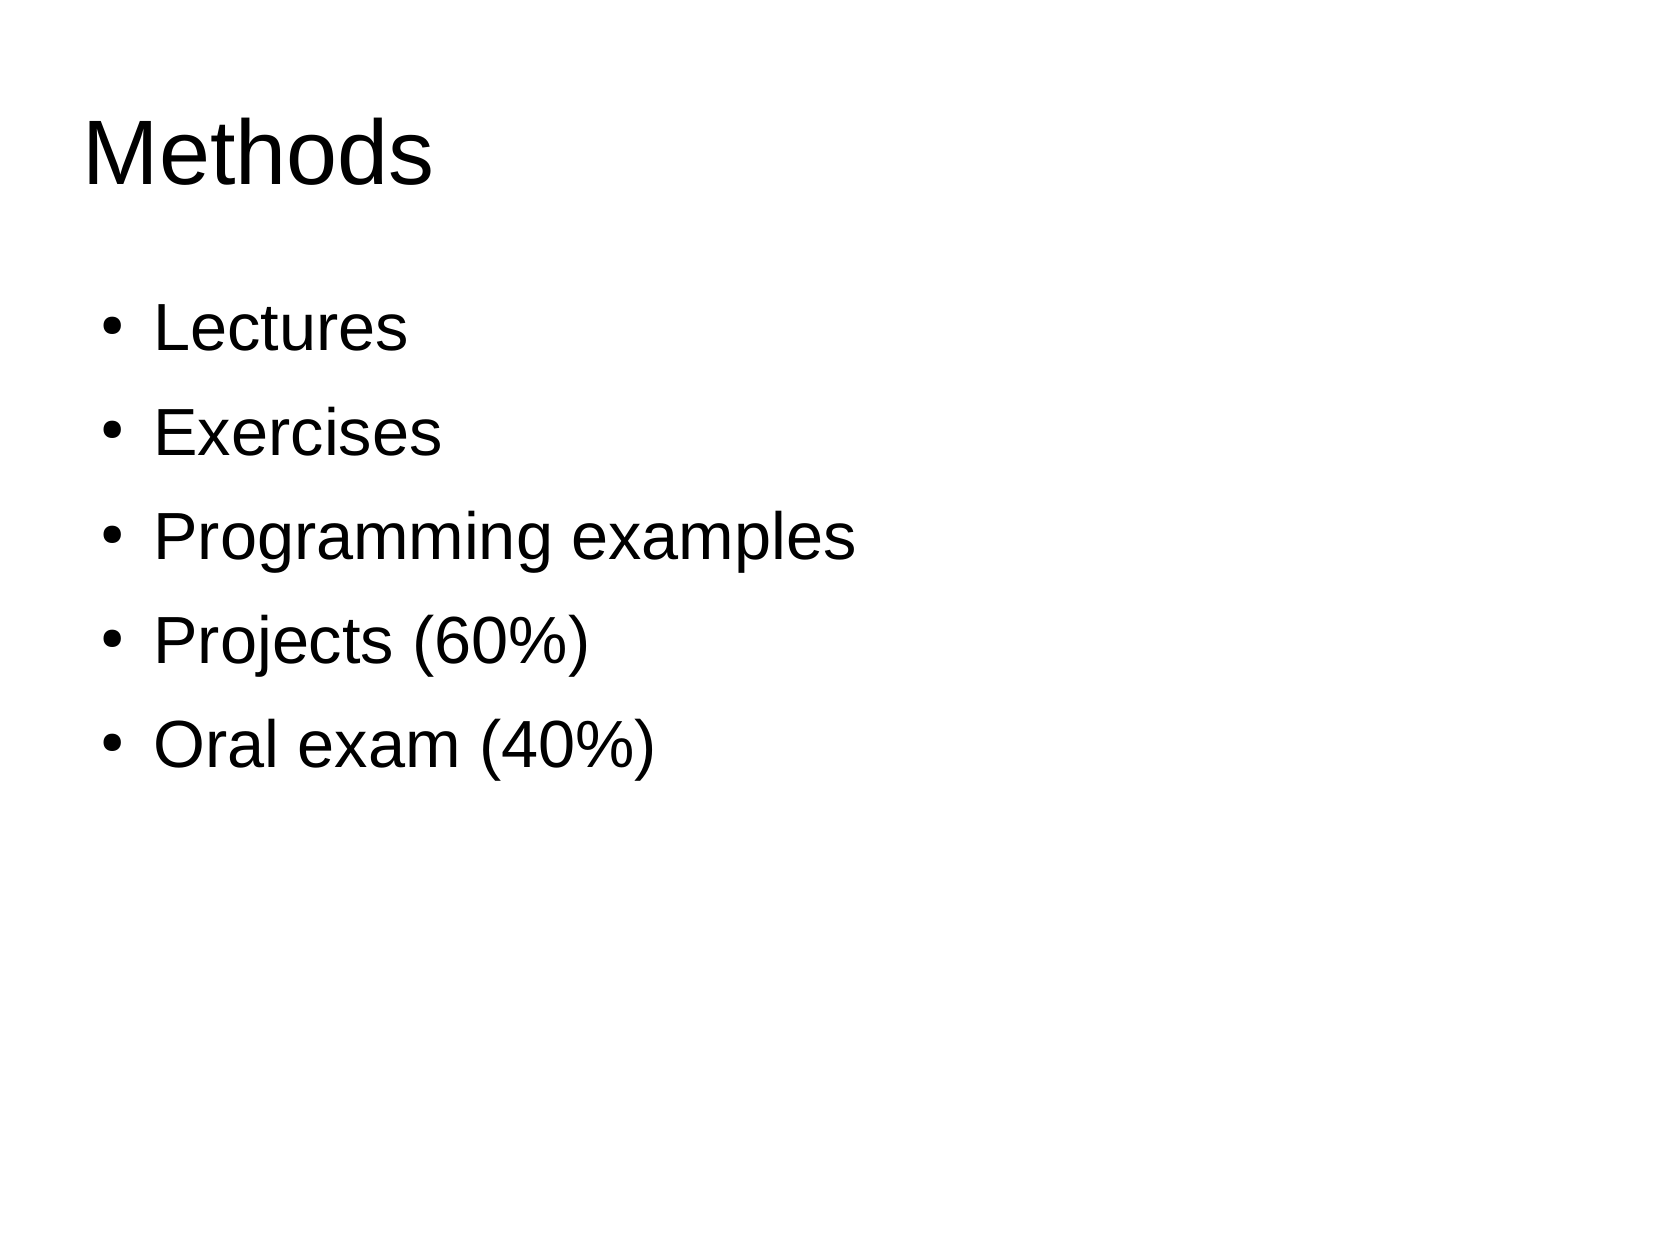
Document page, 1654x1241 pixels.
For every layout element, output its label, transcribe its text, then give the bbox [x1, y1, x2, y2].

list Lectures Exercises Programming examples Projects (60%) Oral exam (40%) [82, 290, 1571, 1010]
title Methods [82, 49, 1571, 257]
